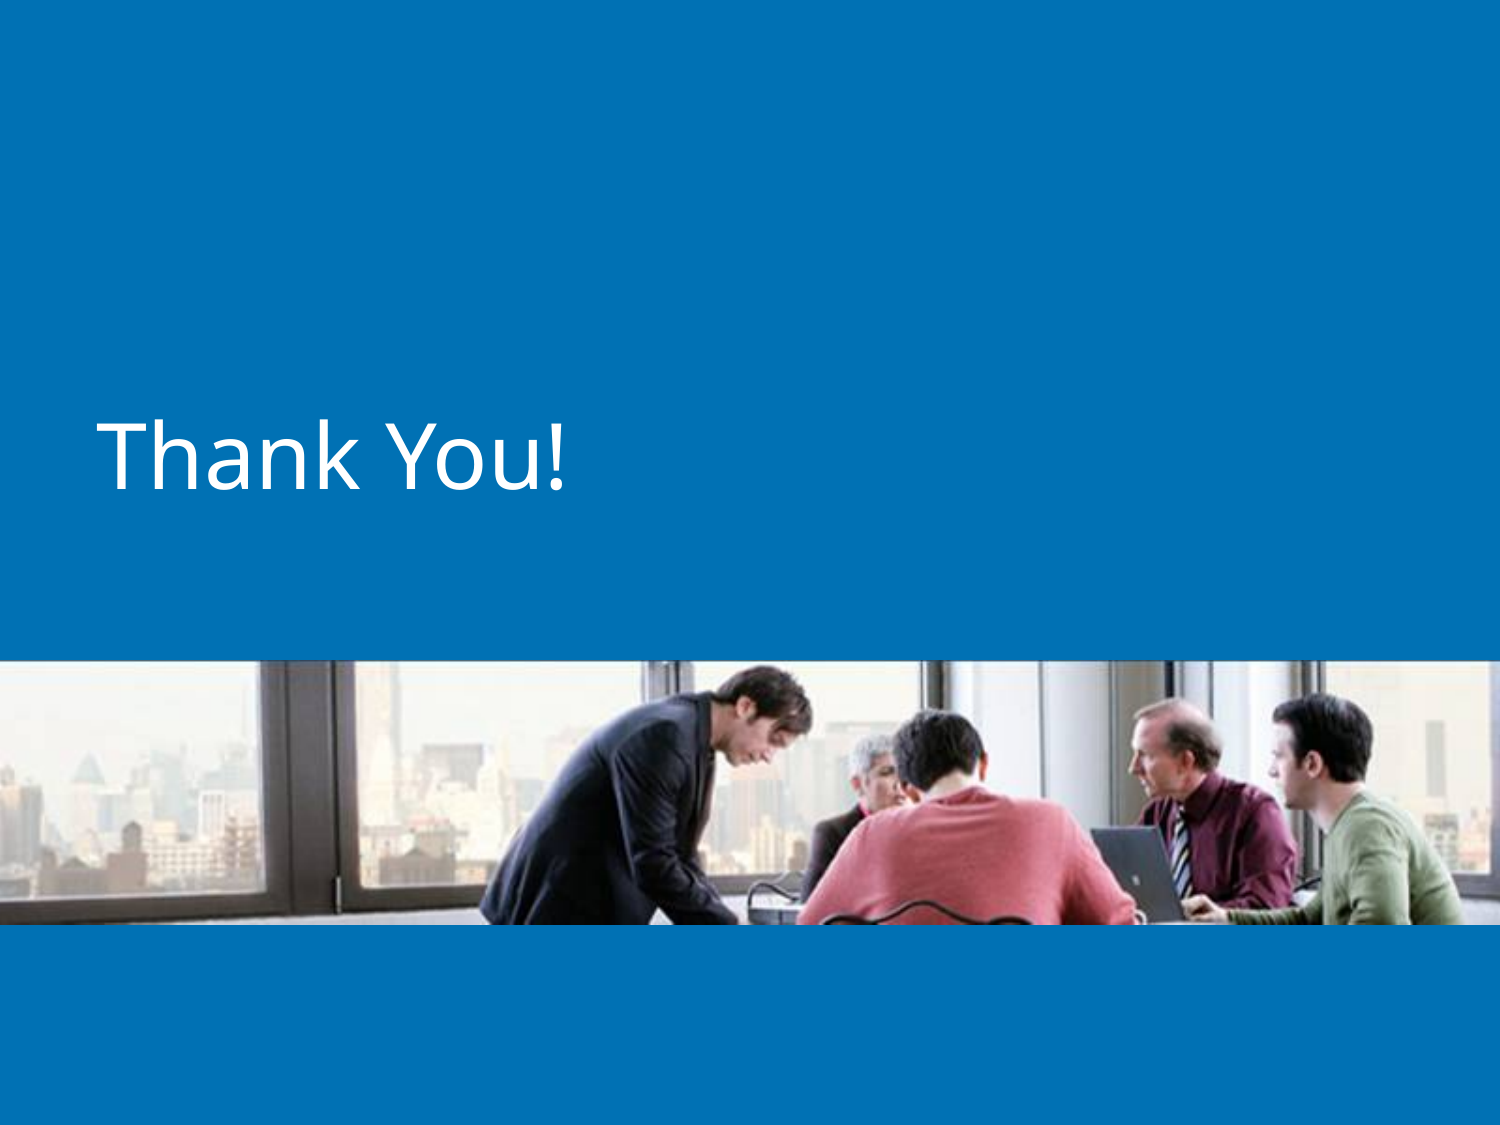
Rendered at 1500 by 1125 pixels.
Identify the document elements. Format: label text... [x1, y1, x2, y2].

picture [0, 660, 1500, 925]
title Thank You! [82, 384, 866, 536]
